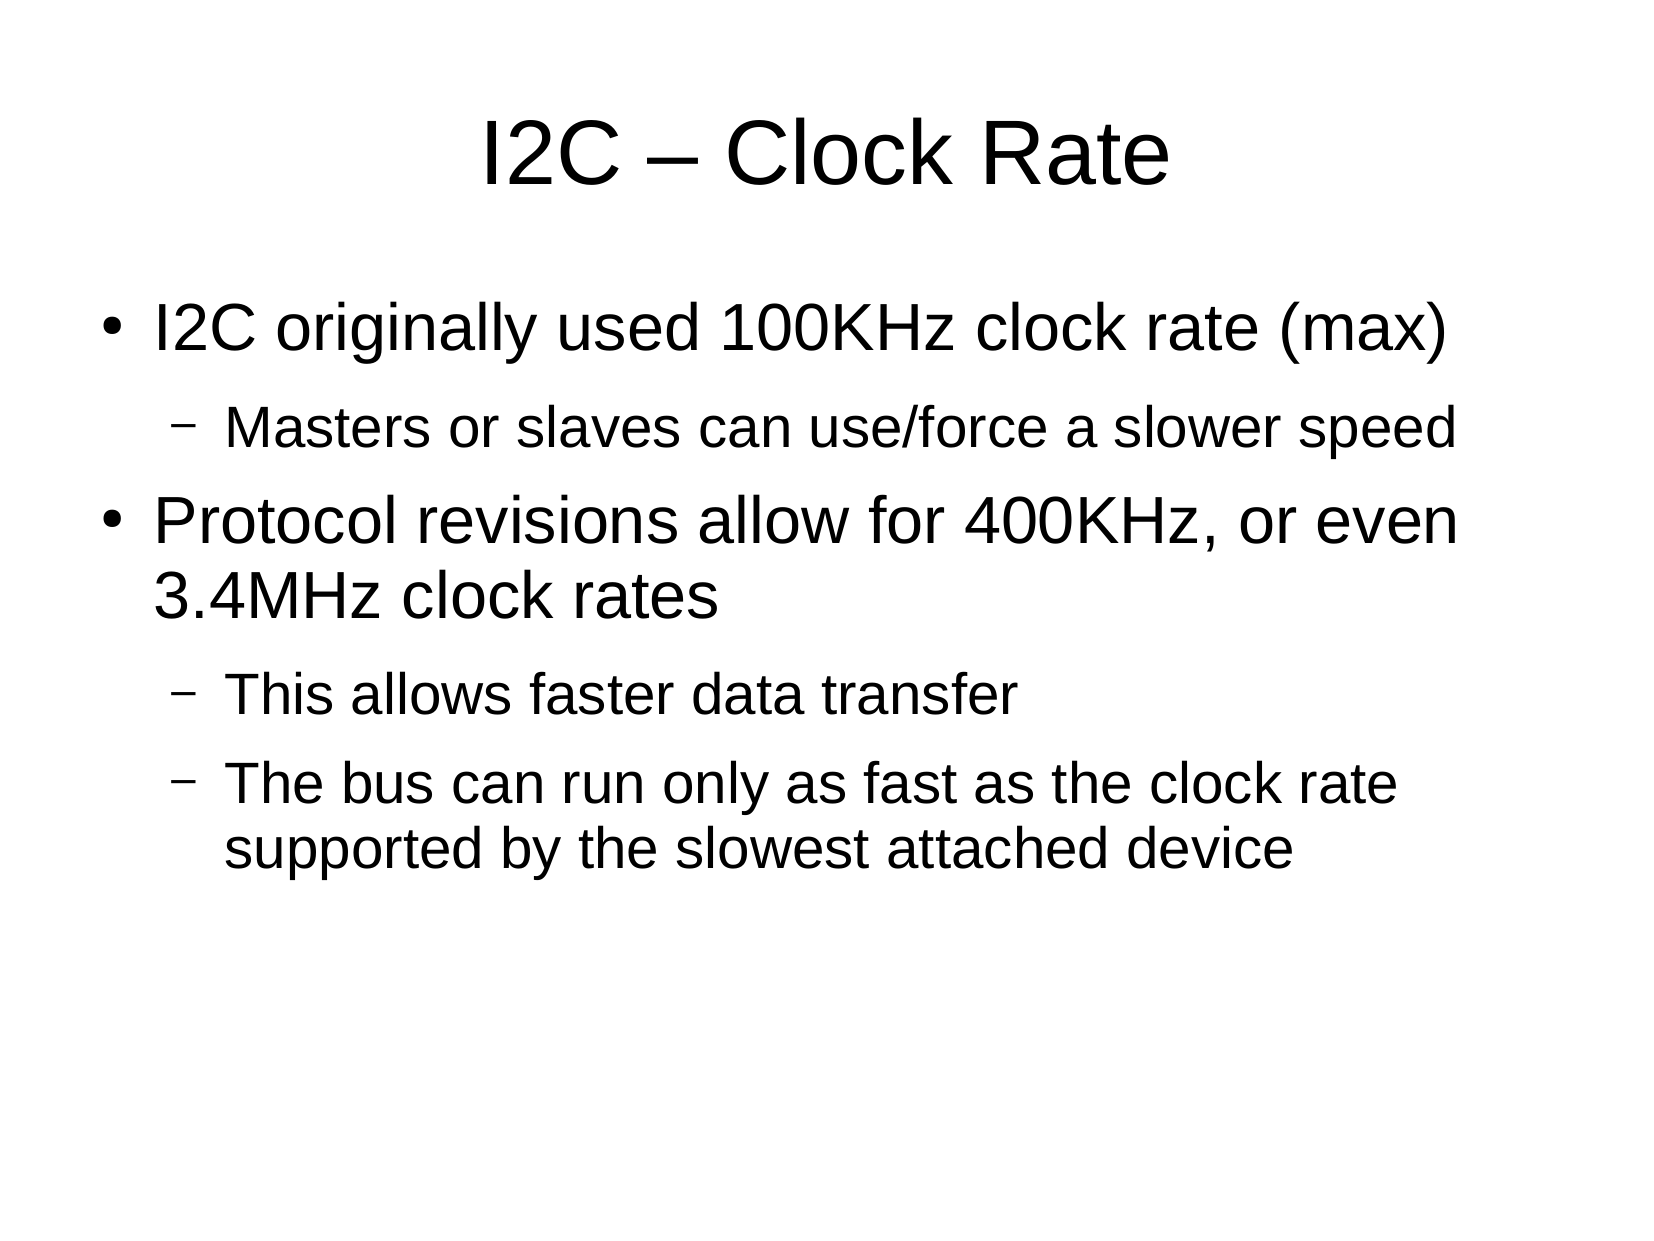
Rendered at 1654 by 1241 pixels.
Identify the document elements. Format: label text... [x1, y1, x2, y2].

title I2C – Clock Rate [82, 49, 1571, 257]
list I2C originally used 100KHz clock rate (max) Masters or slaves can use/force a slower speed Protocol revisions allow for 400KHz, or even 3.4MHz clock rates This allows faster data transfer The bus can run only as fast as the clock rate supported by the slowest attached device [82, 290, 1571, 1156]
